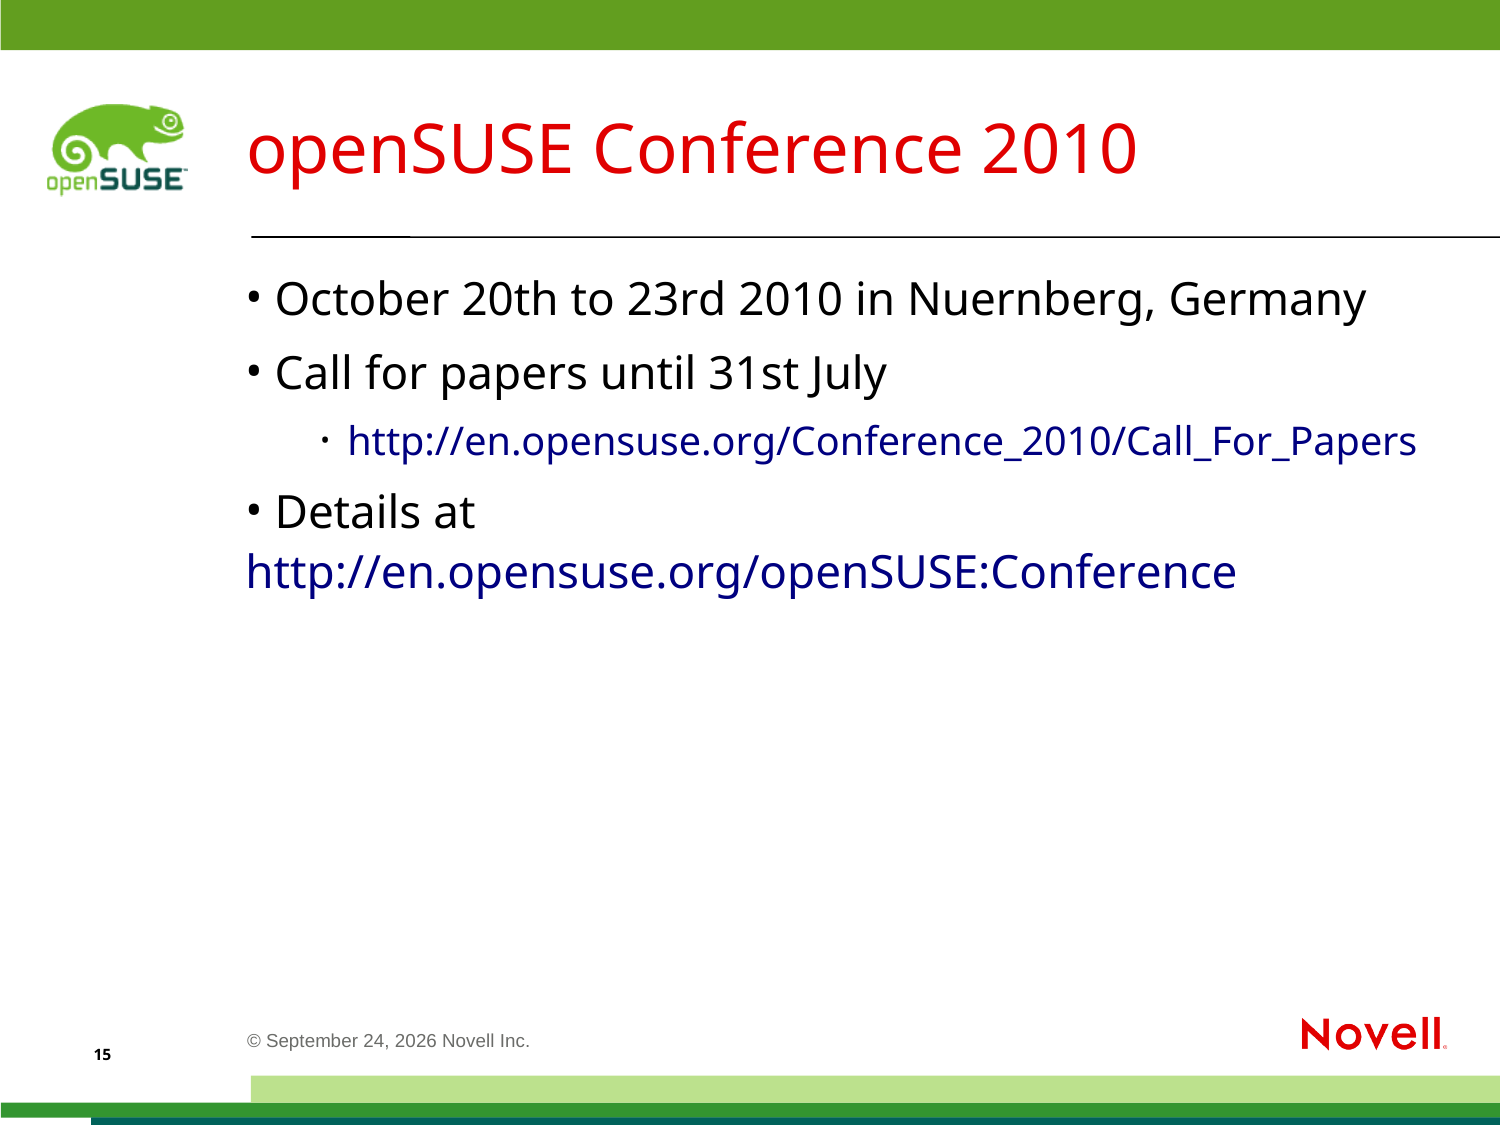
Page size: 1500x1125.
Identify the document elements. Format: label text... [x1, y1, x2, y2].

list October 20th to 23rd 2010 in Nuernberg, Germany Call for papers until 31st July http://en.opensuse.org/Conference_2010/Call_For_Papers Details at http://en.opensuse.org/openSUSE:Conference [245, 267, 1458, 1010]
picture [47, 104, 188, 197]
title openSUSE Conference 2010 [246, 68, 1409, 231]
picture [1295, 1011, 1453, 1056]
